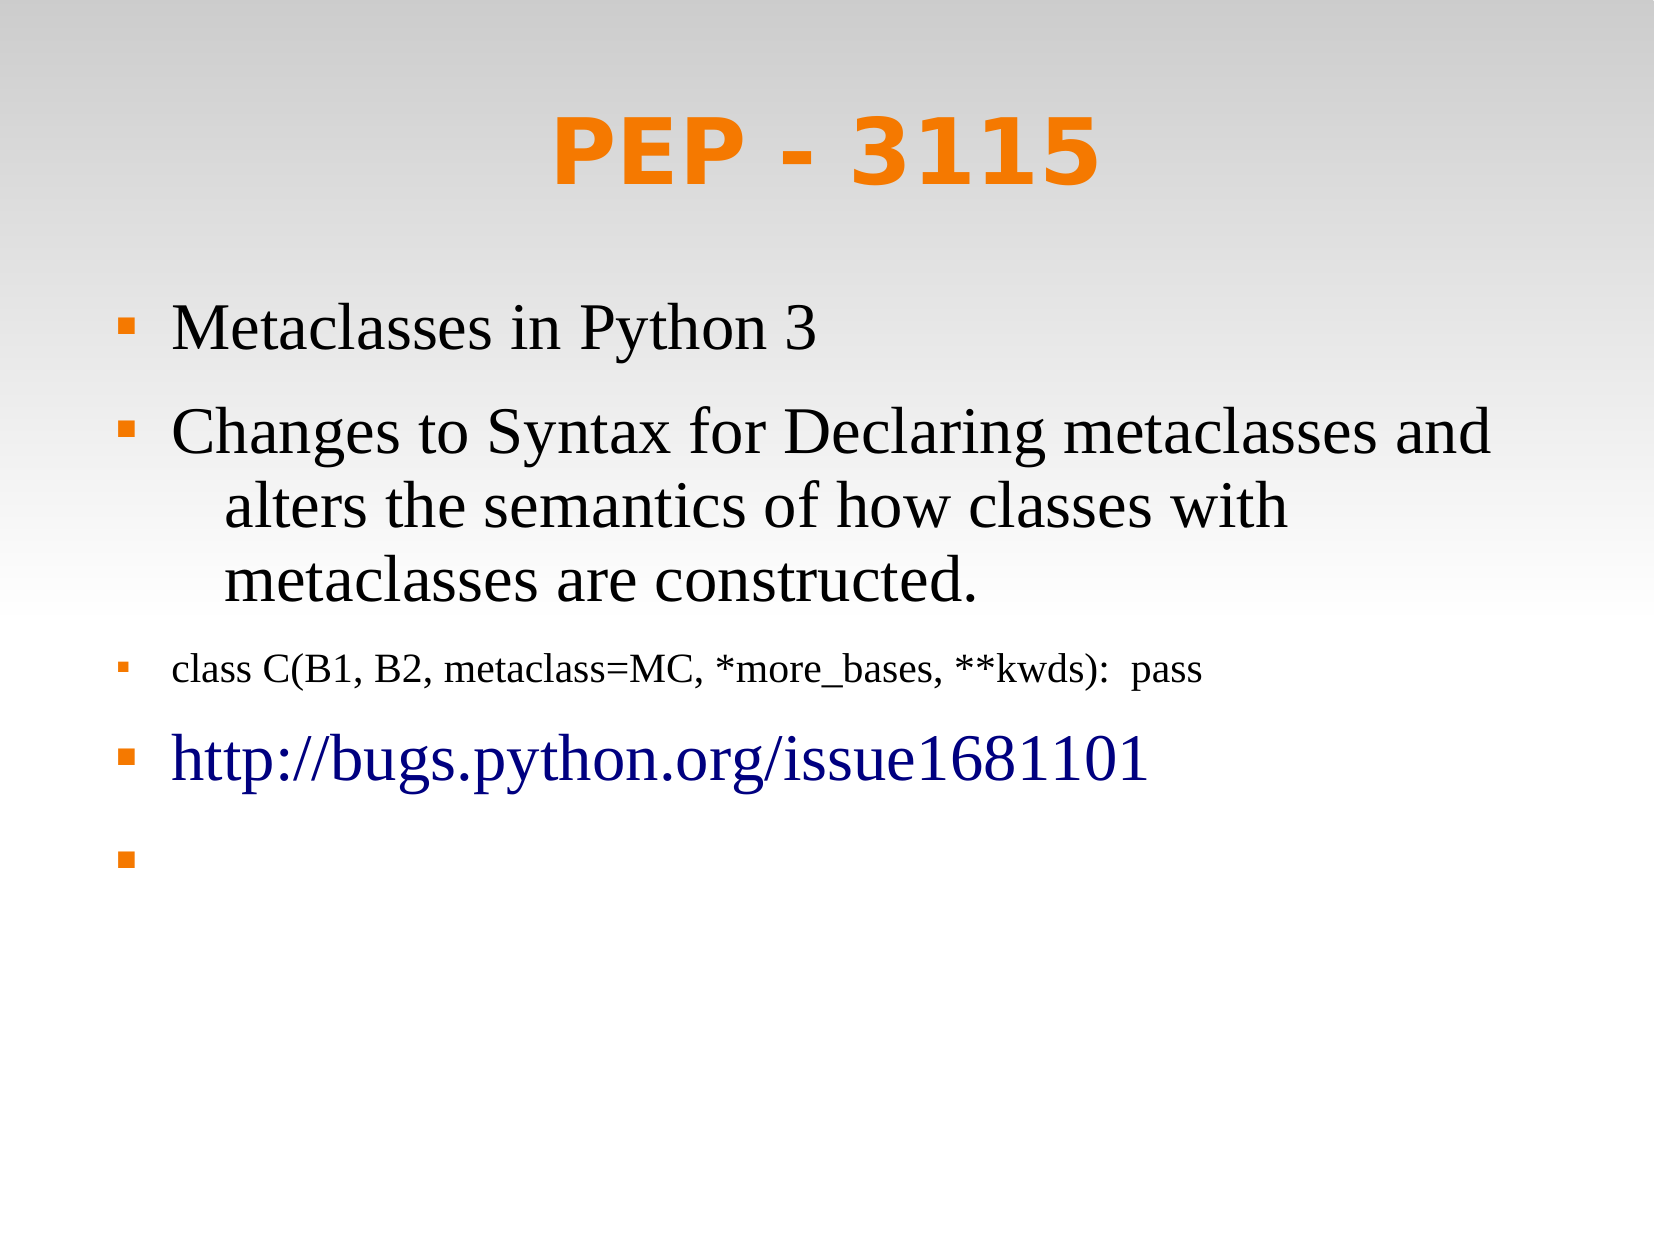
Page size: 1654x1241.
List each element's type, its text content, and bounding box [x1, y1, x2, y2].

title PEP - 3115 [82, 56, 1571, 250]
list Metaclasses in Python 3 Changes to Syntax for Declaring metaclasses and alters the semantics of how classes with metaclasses are constructed. class C(B1, B2, metaclass=MC, *more_bases, **kwds): pass http://bugs.python.org/issue1681101 [82, 290, 1571, 1094]
